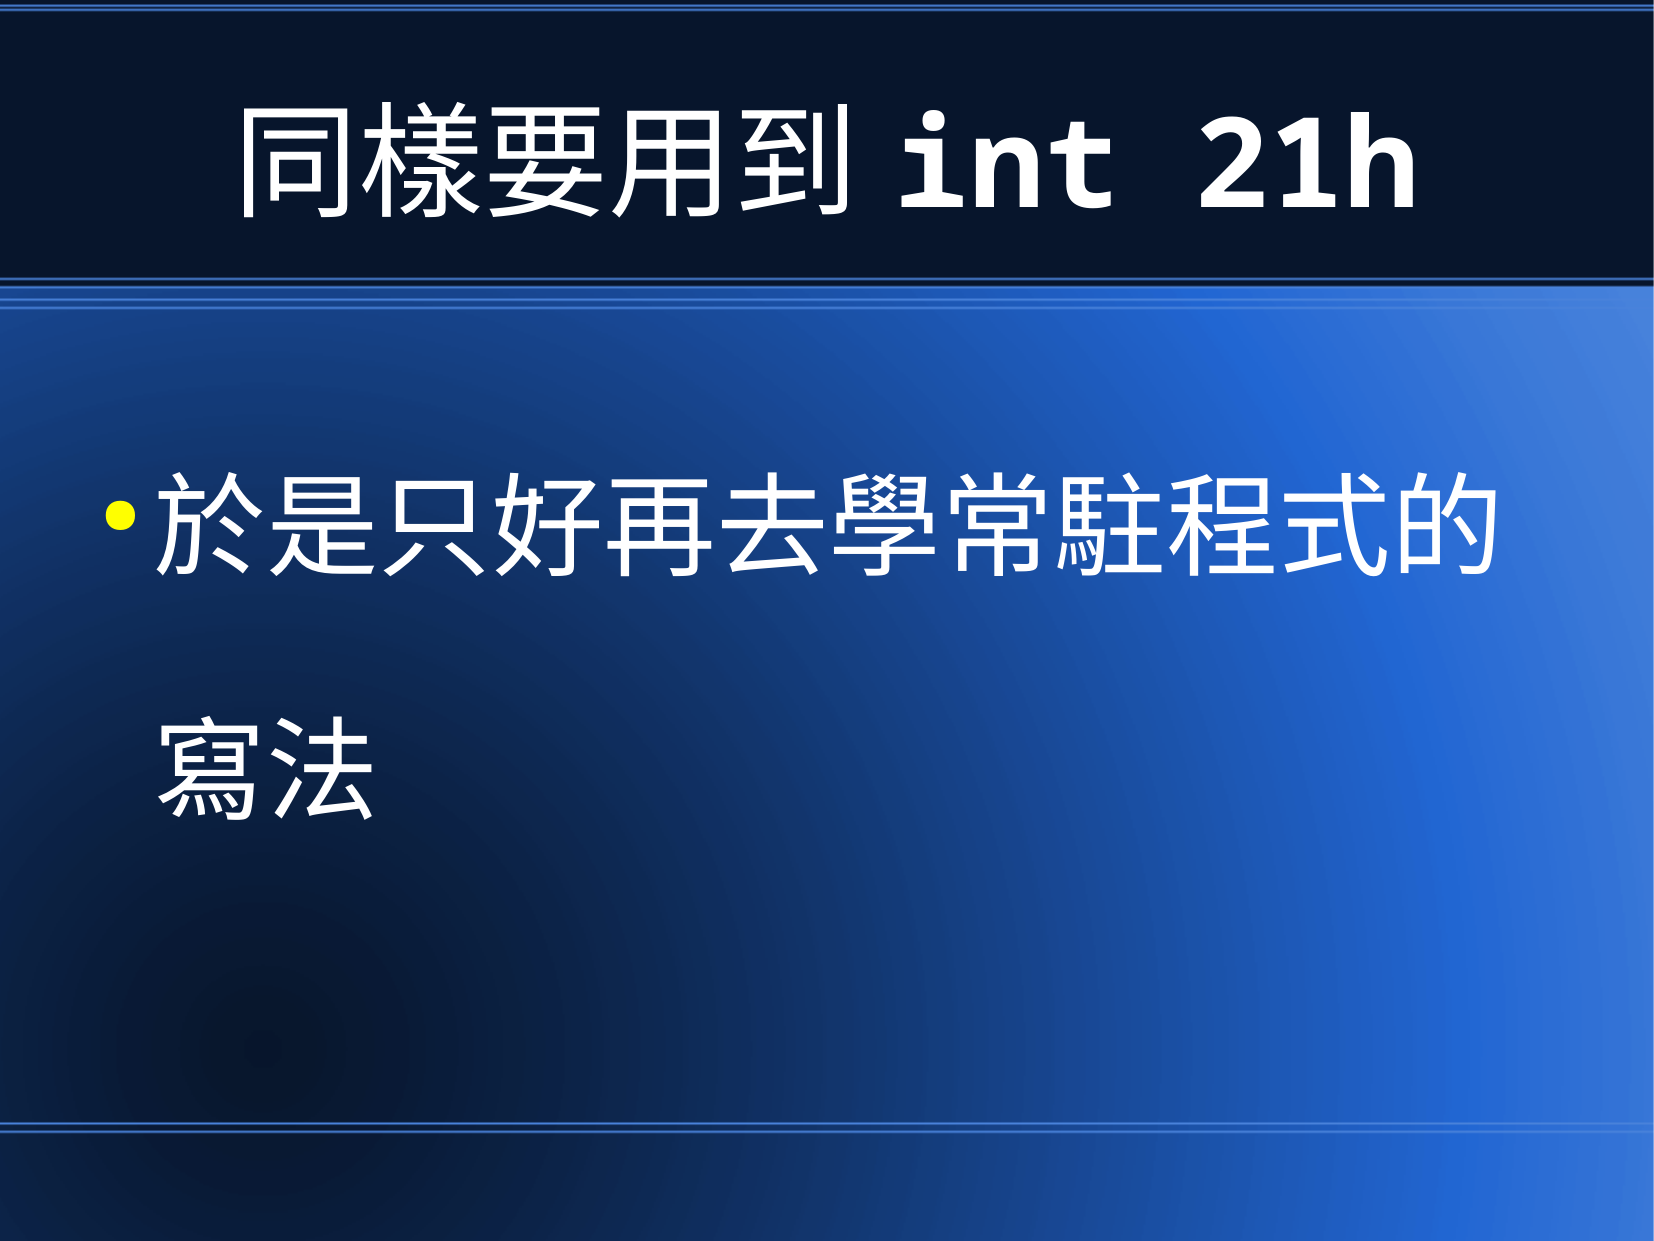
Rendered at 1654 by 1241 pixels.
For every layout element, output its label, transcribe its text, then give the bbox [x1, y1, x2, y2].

list 於是只好再去學常駐程式的寫法 [82, 355, 1571, 1241]
picture [0, 0, 1654, 1241]
title 同樣要用到int 21h [82, 49, 1571, 257]
